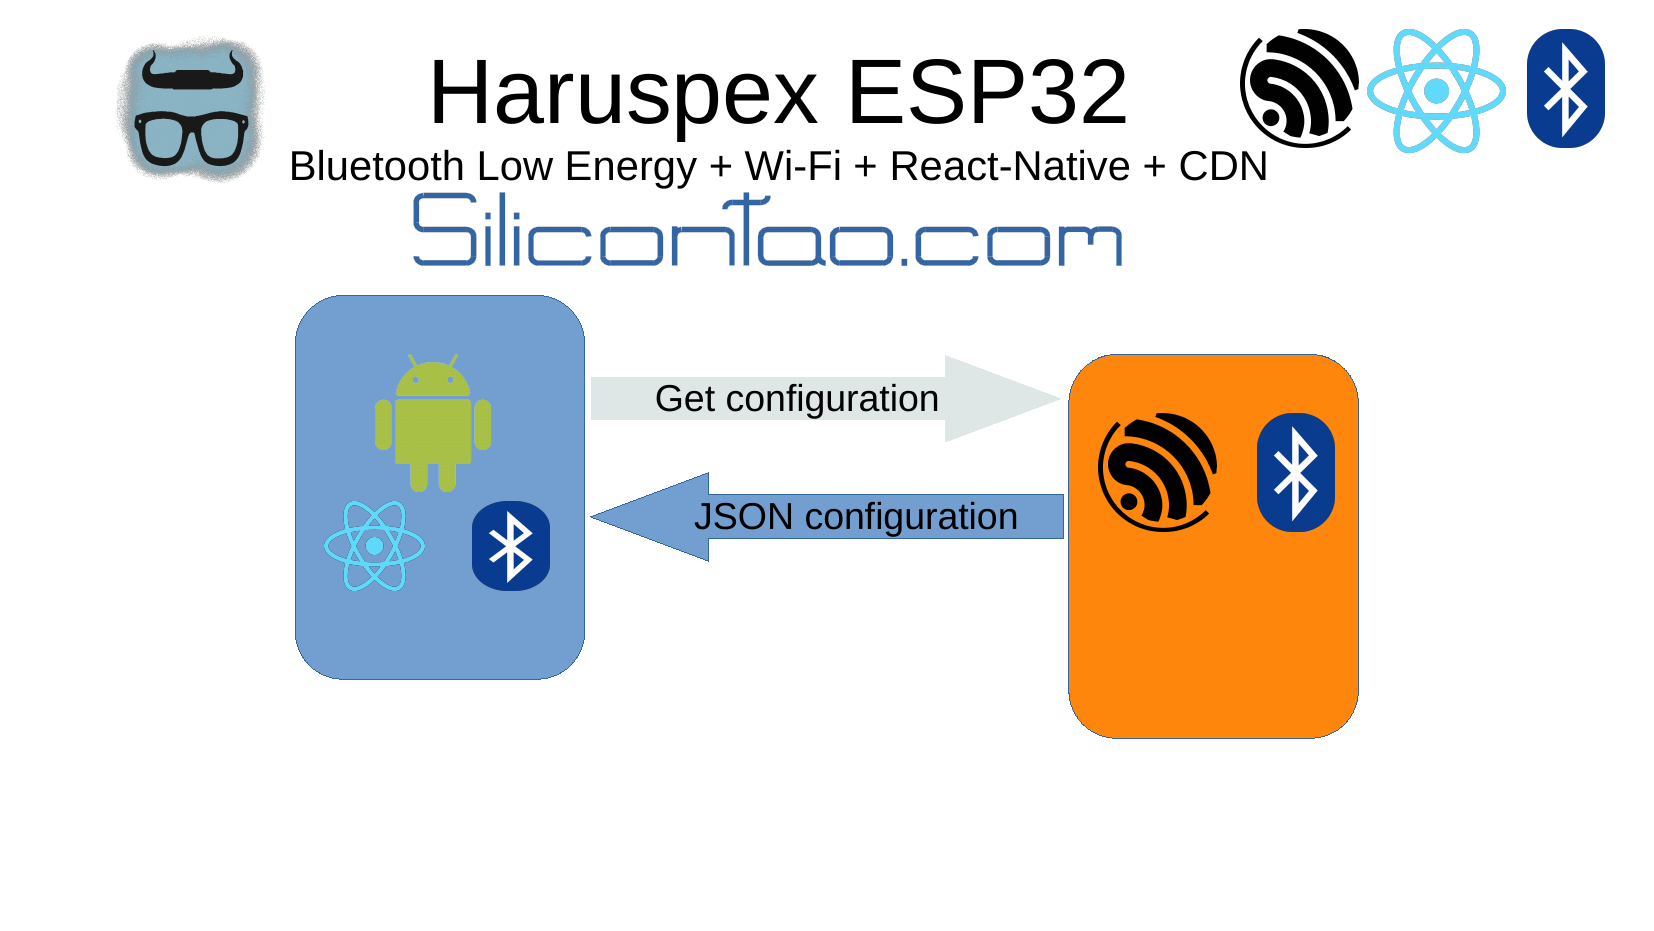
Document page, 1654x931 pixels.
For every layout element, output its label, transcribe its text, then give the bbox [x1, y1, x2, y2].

picture [1367, 29, 1506, 153]
picture [1527, 29, 1605, 148]
picture [324, 501, 425, 591]
title Haruspex ESP32 Bluetooth Low Energy + Wi-Fi + React-Native + CDN [301, 37, 1477, 193]
picture [364, 354, 502, 492]
picture [1240, 29, 1359, 148]
picture [82, 0, 301, 218]
picture [472, 501, 550, 591]
picture [1257, 413, 1335, 532]
text_box [295, 295, 585, 680]
picture [1098, 413, 1217, 532]
text_box Get configuration [590, 354, 1064, 443]
text_box JSON configuration [590, 472, 1064, 562]
picture [413, 192, 1122, 266]
text_box [1068, 354, 1359, 739]
